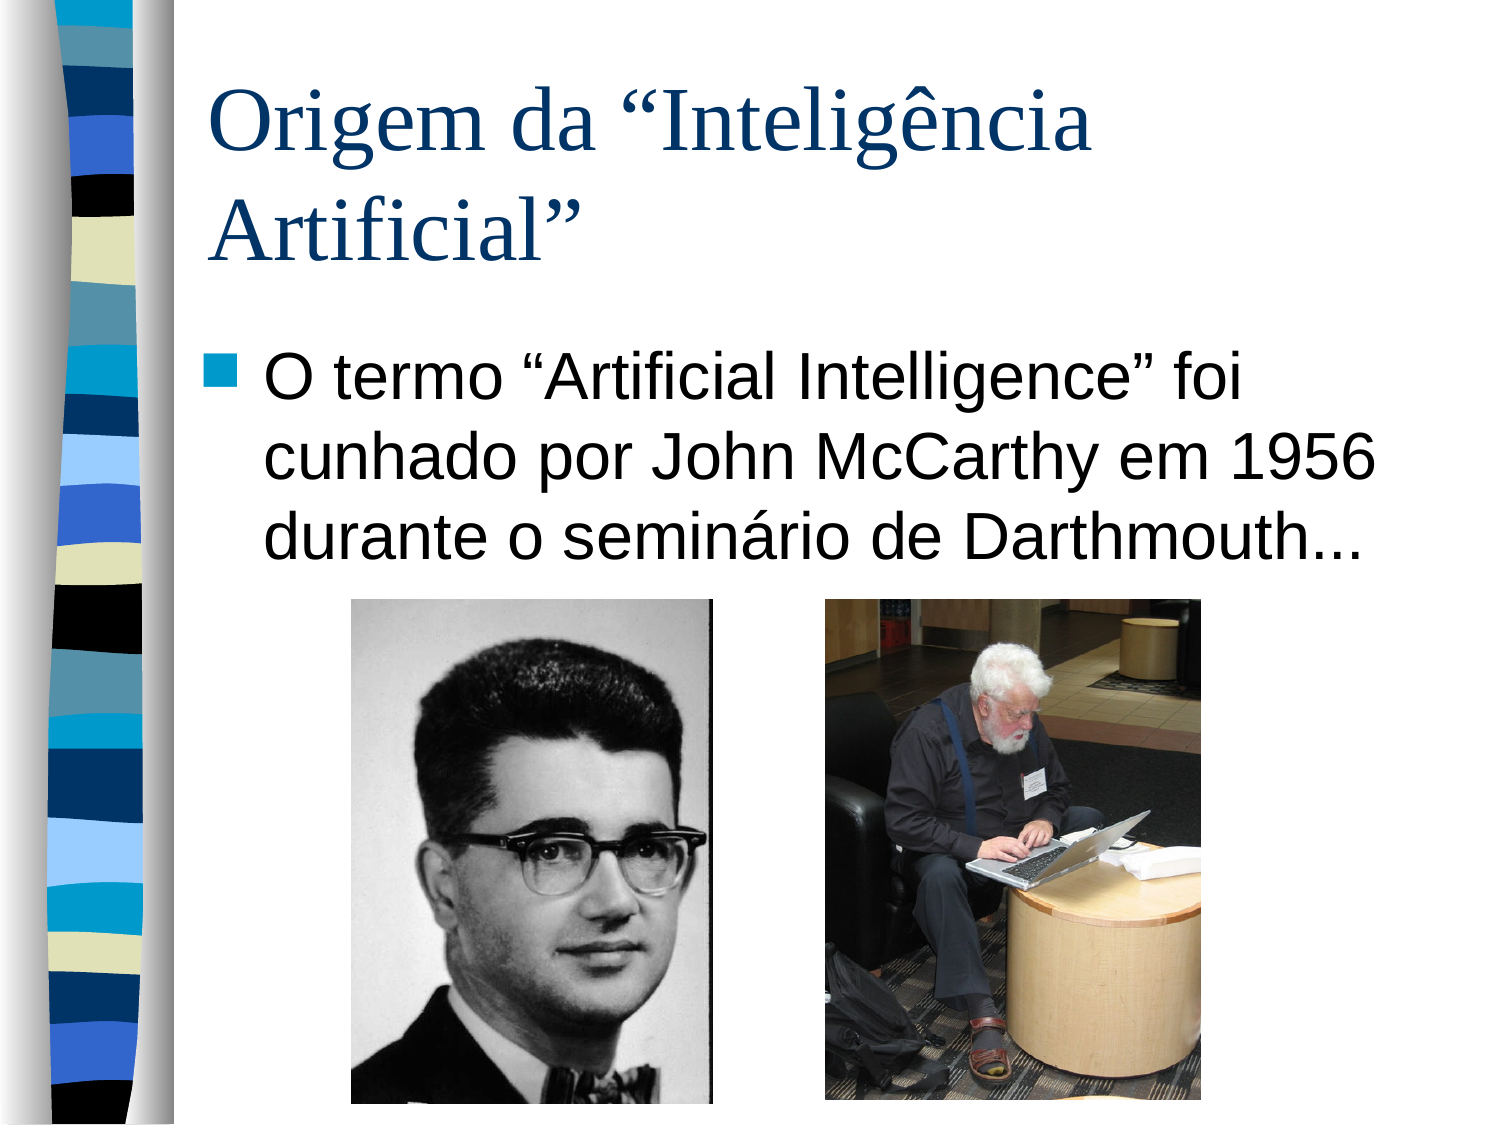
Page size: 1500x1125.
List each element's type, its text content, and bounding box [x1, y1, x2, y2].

list O termo “Artificial Intelligence” foi cunhado por John McCarthy em 1956 durante o seminário de Darthmouth... [192, 324, 1468, 1000]
picture [825, 599, 1201, 1101]
picture [351, 599, 713, 1104]
title Origem da “Inteligência Artificial” [192, 51, 1468, 287]
